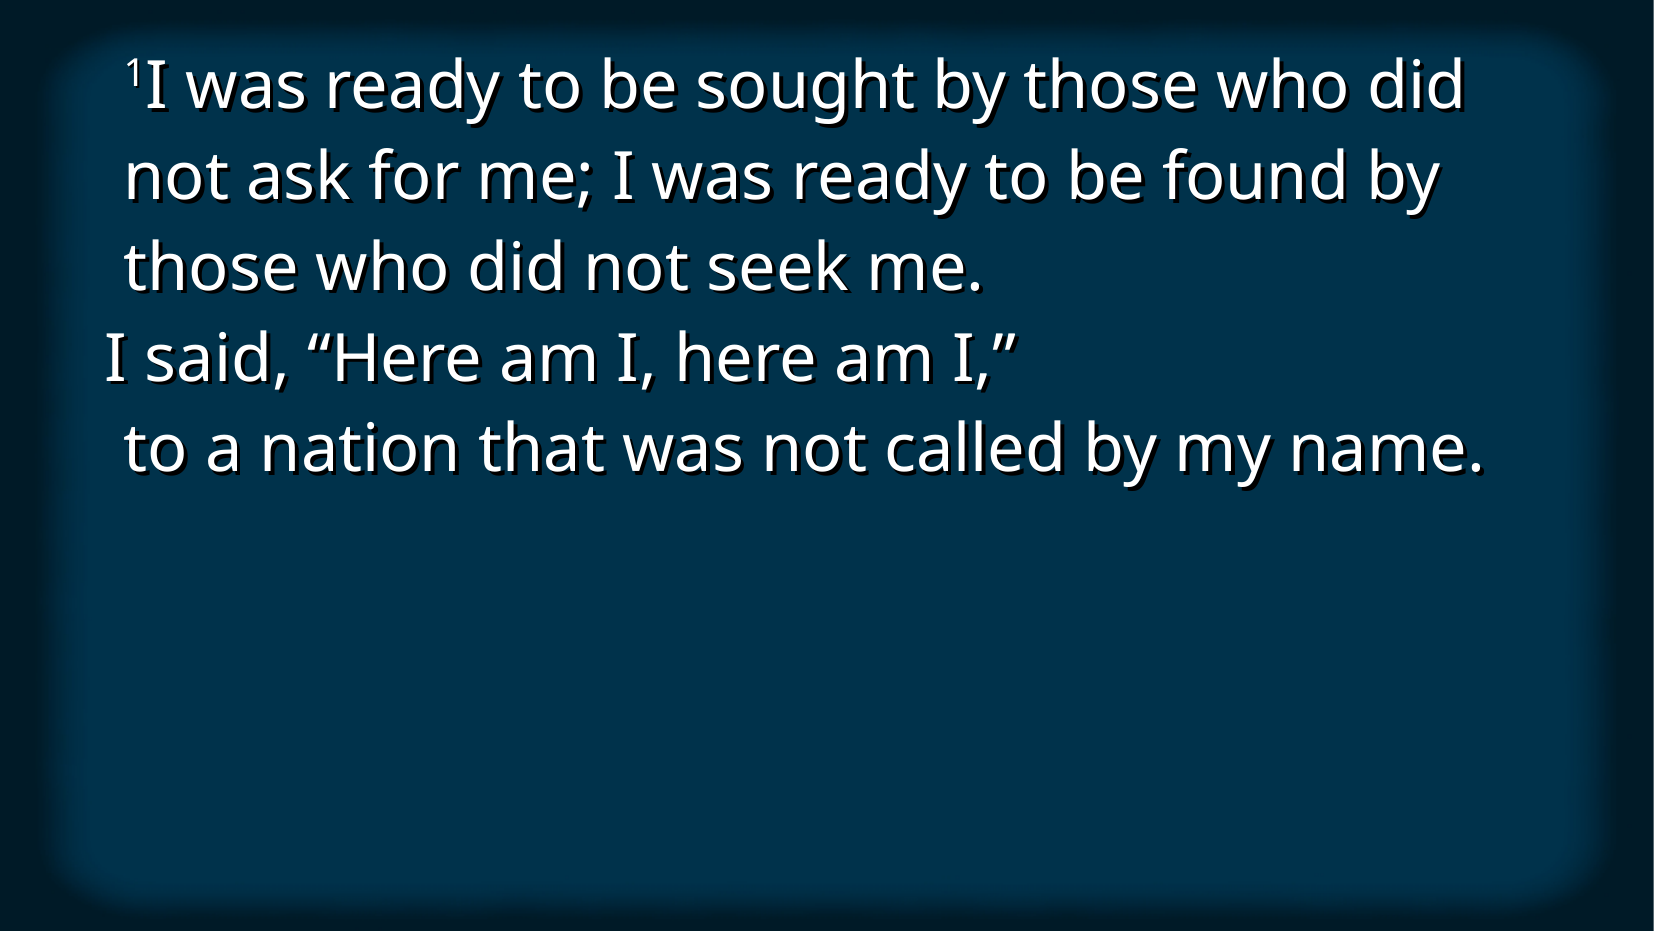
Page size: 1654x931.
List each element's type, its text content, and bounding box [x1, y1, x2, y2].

text_box 1I was ready to be sought by those who did not ask for me; I was ready to be found by those who did not seek me. I said, “Here am I, here am I,” to a nation that was not called by my name. [90, 30, 1576, 489]
picture [0, 0, 1654, 931]
